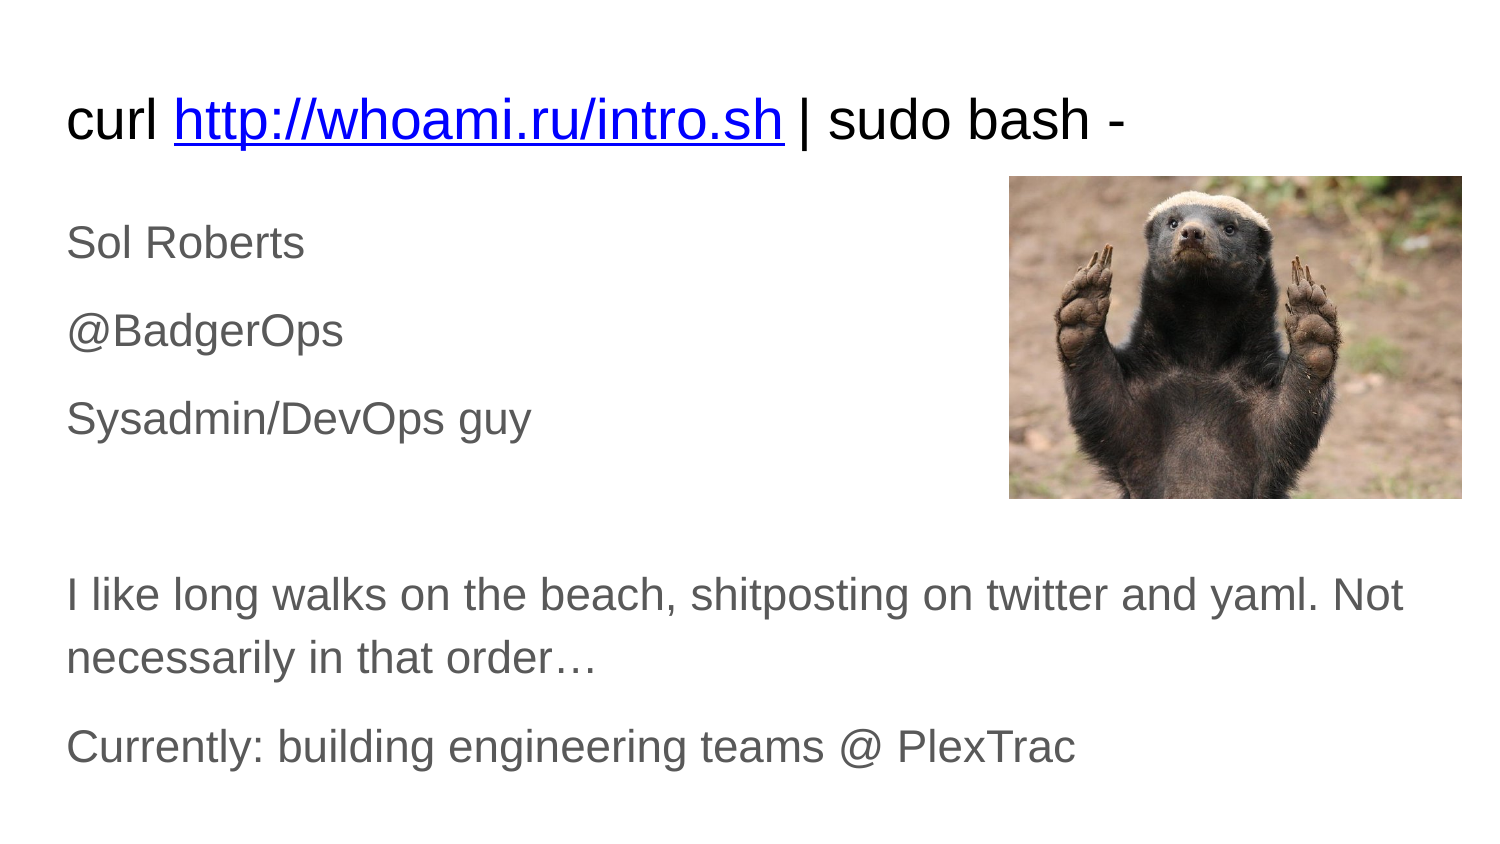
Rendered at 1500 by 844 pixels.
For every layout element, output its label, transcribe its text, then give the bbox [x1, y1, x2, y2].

picture [1009, 176, 1462, 499]
text_box curl http://whoami.ru/intro.sh | sudo bash - [51, 72, 1449, 167]
text_box Sol Roberts @BadgerOps Sysadmin/DevOps guy I like long walks on the beach, shitposting on twitter and yaml. Not necessarily in that order… Currently: building engineering teams @ PlexTrac [51, 189, 1449, 750]
